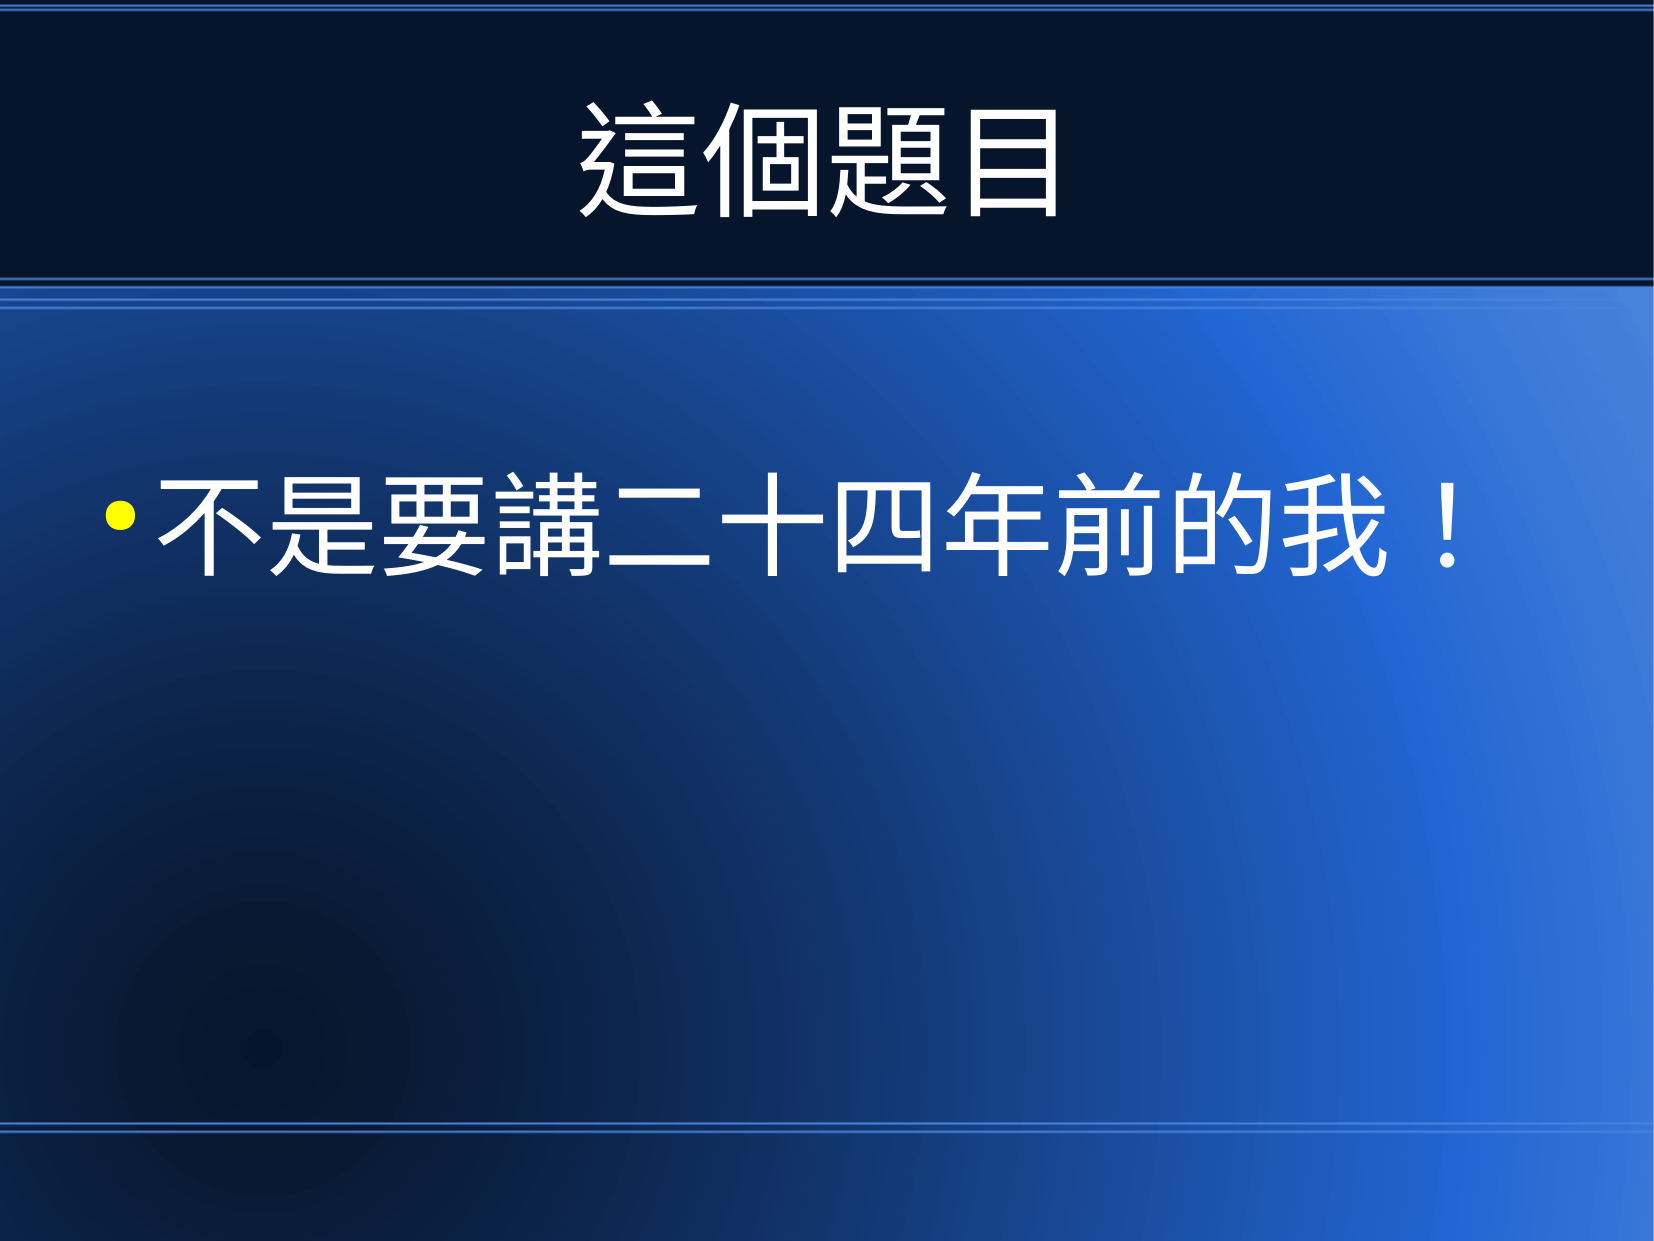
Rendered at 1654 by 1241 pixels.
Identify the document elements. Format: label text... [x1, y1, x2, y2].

title 這個題目 [82, 49, 1571, 257]
list 不是要講二十四年前的我！ [82, 355, 1571, 1241]
picture [0, 0, 1654, 1241]
